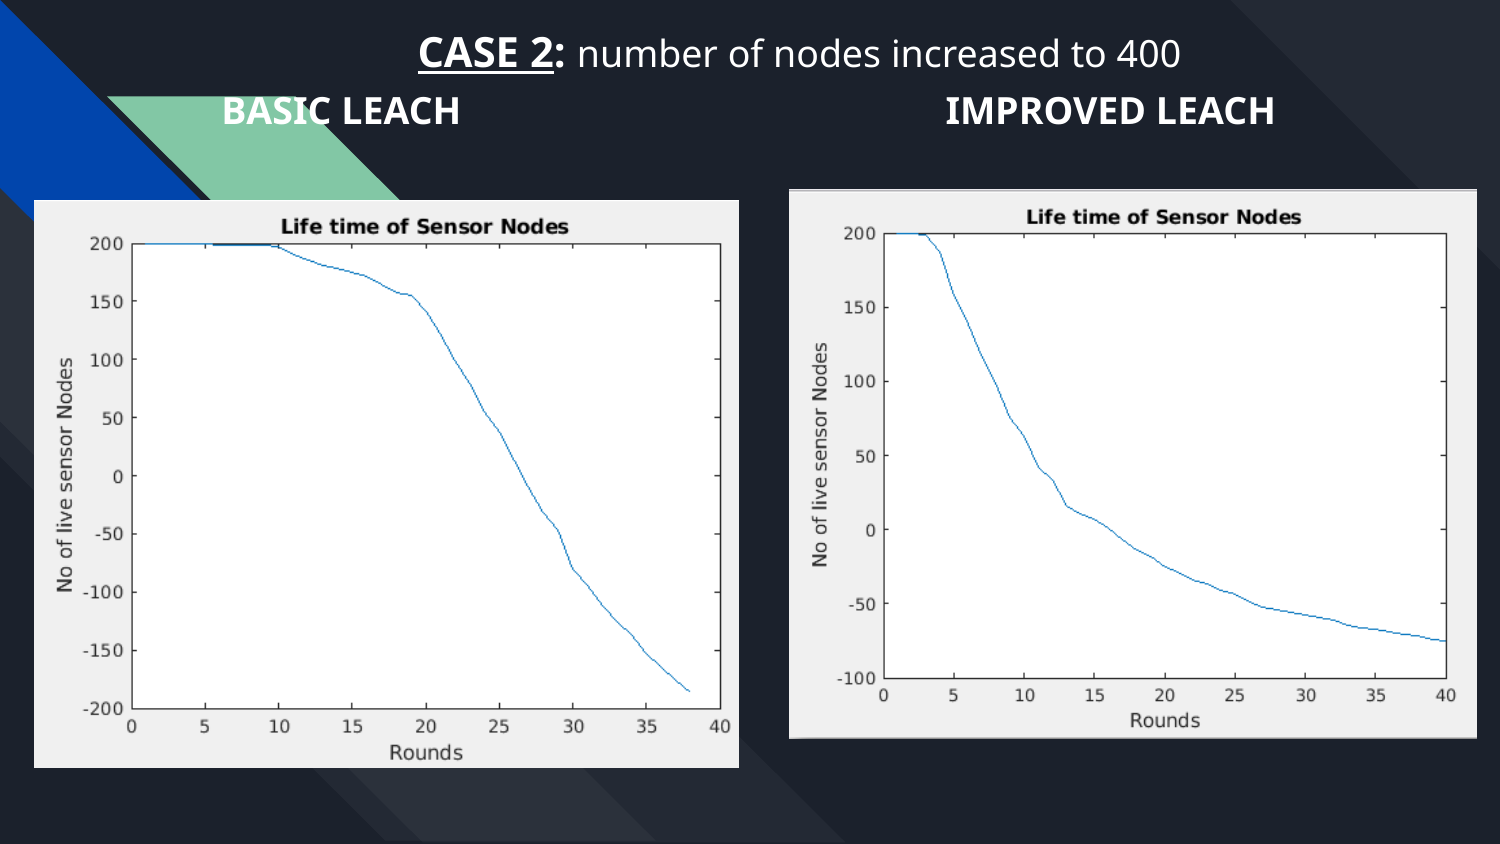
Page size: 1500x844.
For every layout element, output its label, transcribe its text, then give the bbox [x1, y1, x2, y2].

picture [34, 200, 739, 768]
picture [789, 189, 1477, 739]
text_box IMPROVED LEACH [835, 71, 1387, 138]
text_box CASE 2: number of nodes increased to 400 [372, 10, 1228, 85]
text_box BASIC LEACH [65, 71, 617, 138]
